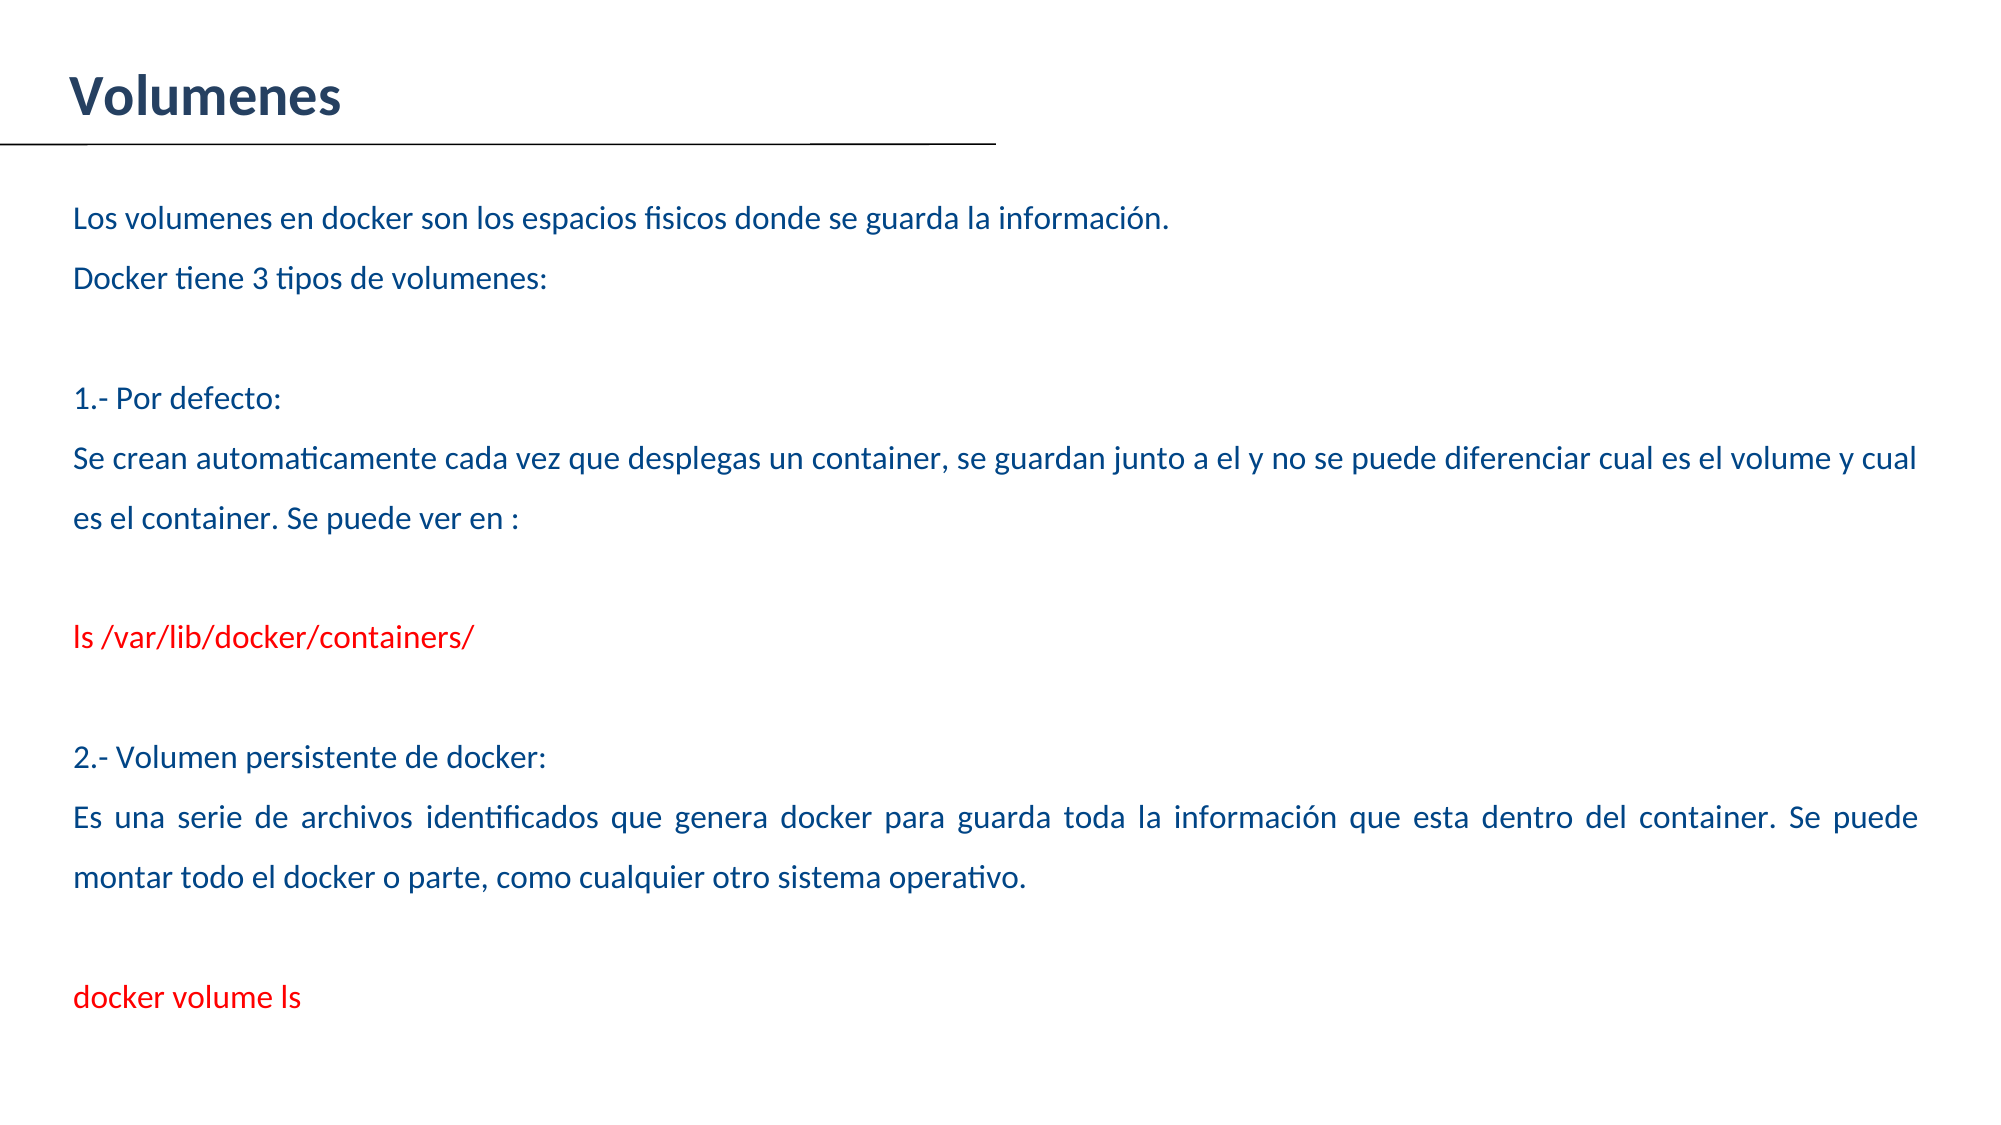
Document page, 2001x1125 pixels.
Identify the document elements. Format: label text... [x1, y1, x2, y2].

text_box Volumenes [54, 49, 1060, 136]
text_box Los volumenes en docker son los espacios fisicos donde se guarda la información. Docker tiene 3 tipos de volumenes: 1.- Por defecto: Se crean automaticamente cada vez que desplegas un container, se guardan junto a el y no se puede diferenciar cual es el volume y cual es el container. Se puede ver en : ls /var/lib/docker/containers/ 2.- Volumen persistente de docker: Es una serie de archivos identificados que genera docker para guarda toda la información que esta dentro del container. Se puede montar todo el docker o parte, como cualquier otro sistema operativo. docker volume ls [58, 169, 1938, 1087]
